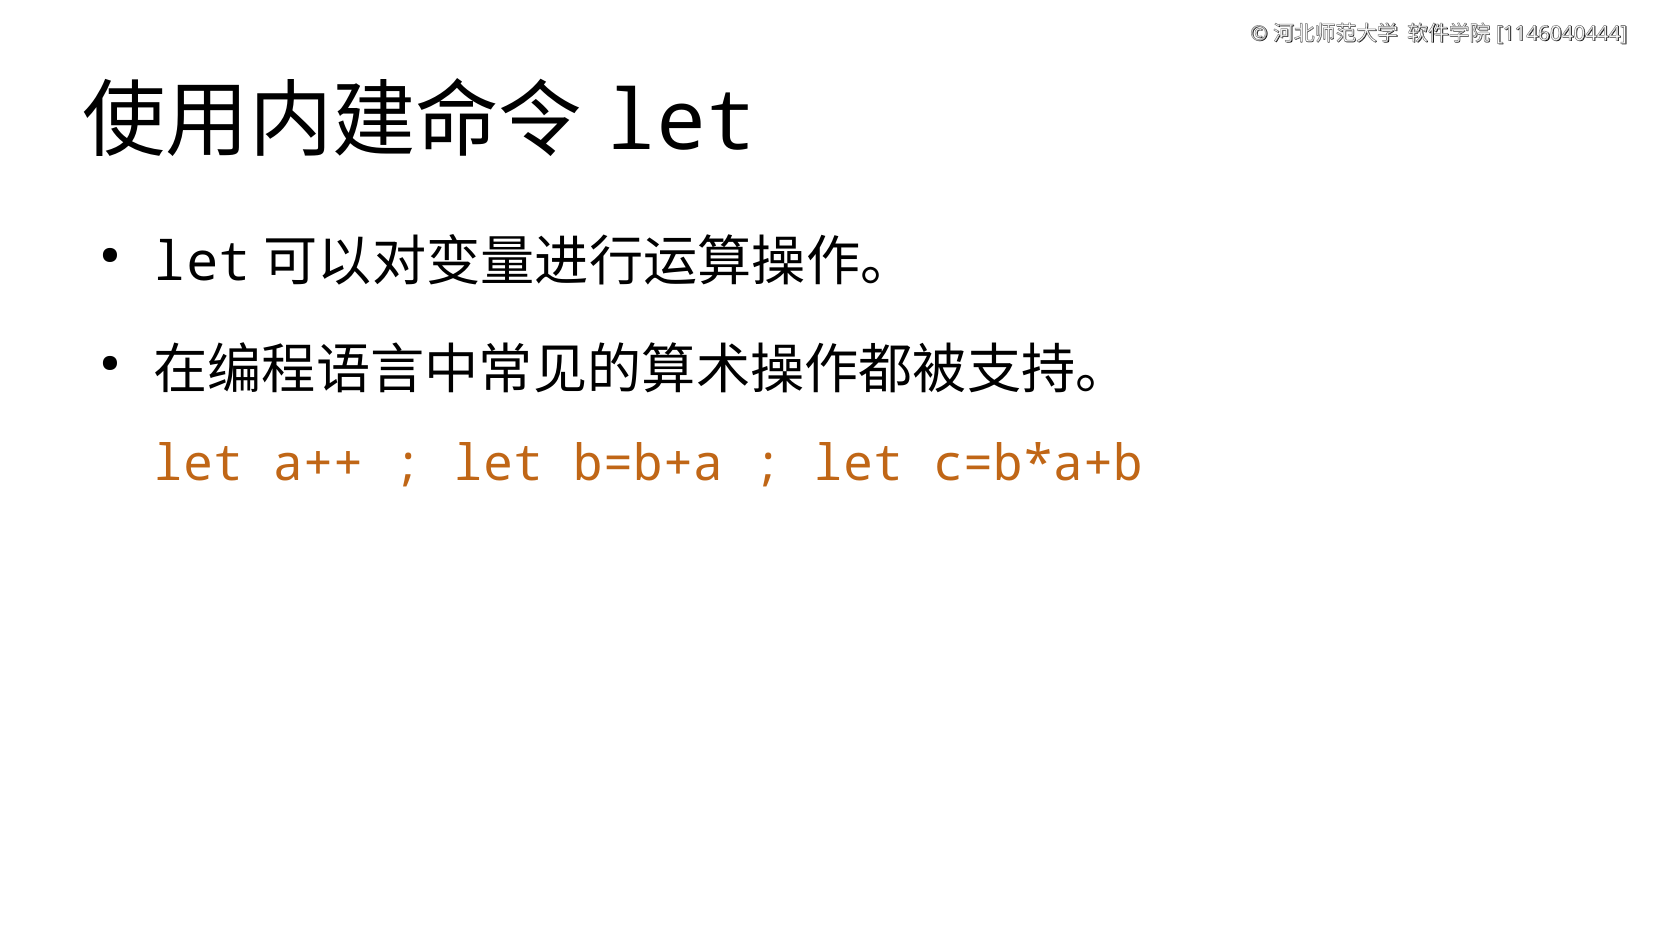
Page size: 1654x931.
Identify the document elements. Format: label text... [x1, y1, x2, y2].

title 使用内建命令let [82, 37, 1571, 189]
list let可以对变量进行运算操作。 在编程语言中常见的算术操作都被支持。 let a++ ; let b=b+a ; let c=b*a+b [82, 217, 1571, 758]
